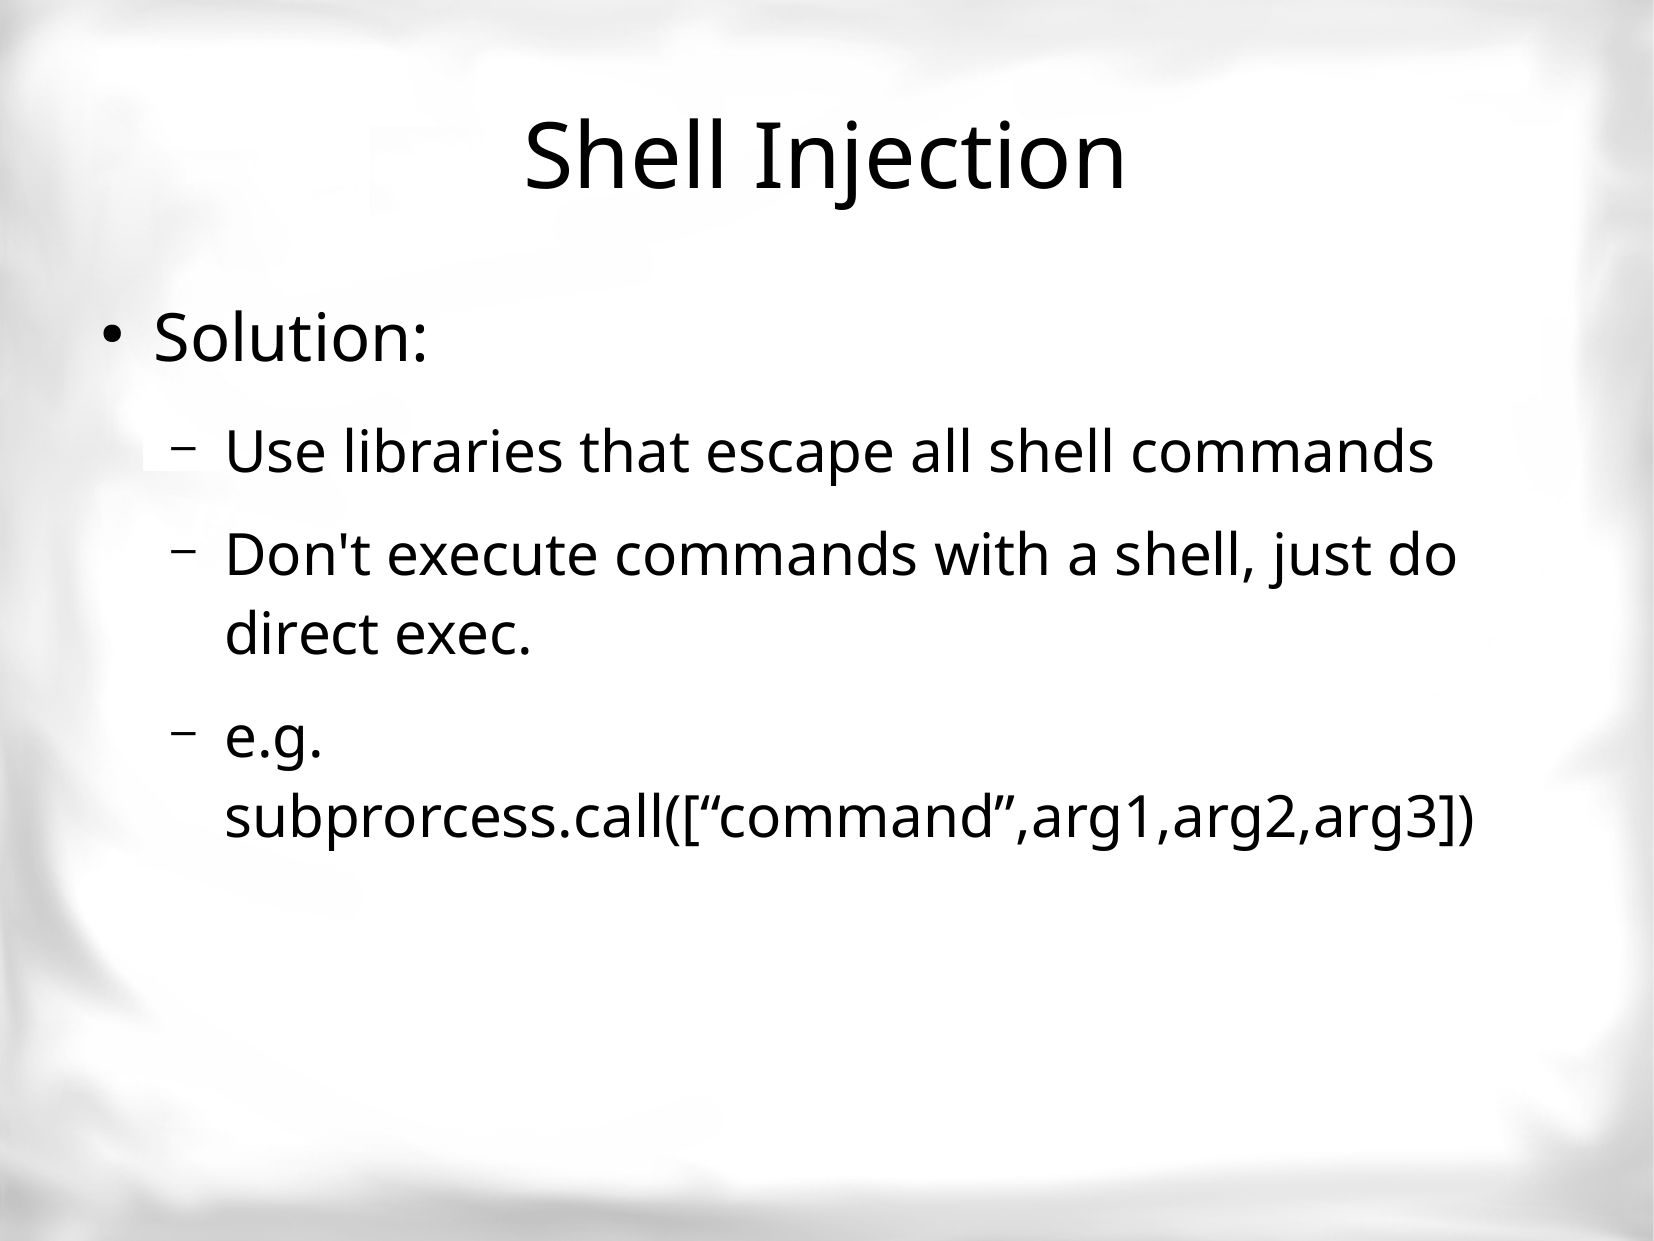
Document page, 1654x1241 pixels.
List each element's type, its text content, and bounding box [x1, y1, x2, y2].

picture [0, 0, 1654, 1241]
title Shell Injection [82, 49, 1571, 257]
list Solution: Use libraries that escape all shell commands Don't execute commands with a shell, just do direct exec. e.g. subprorcess.call([“command”,arg1,arg2,arg3]) [82, 290, 1571, 1010]
